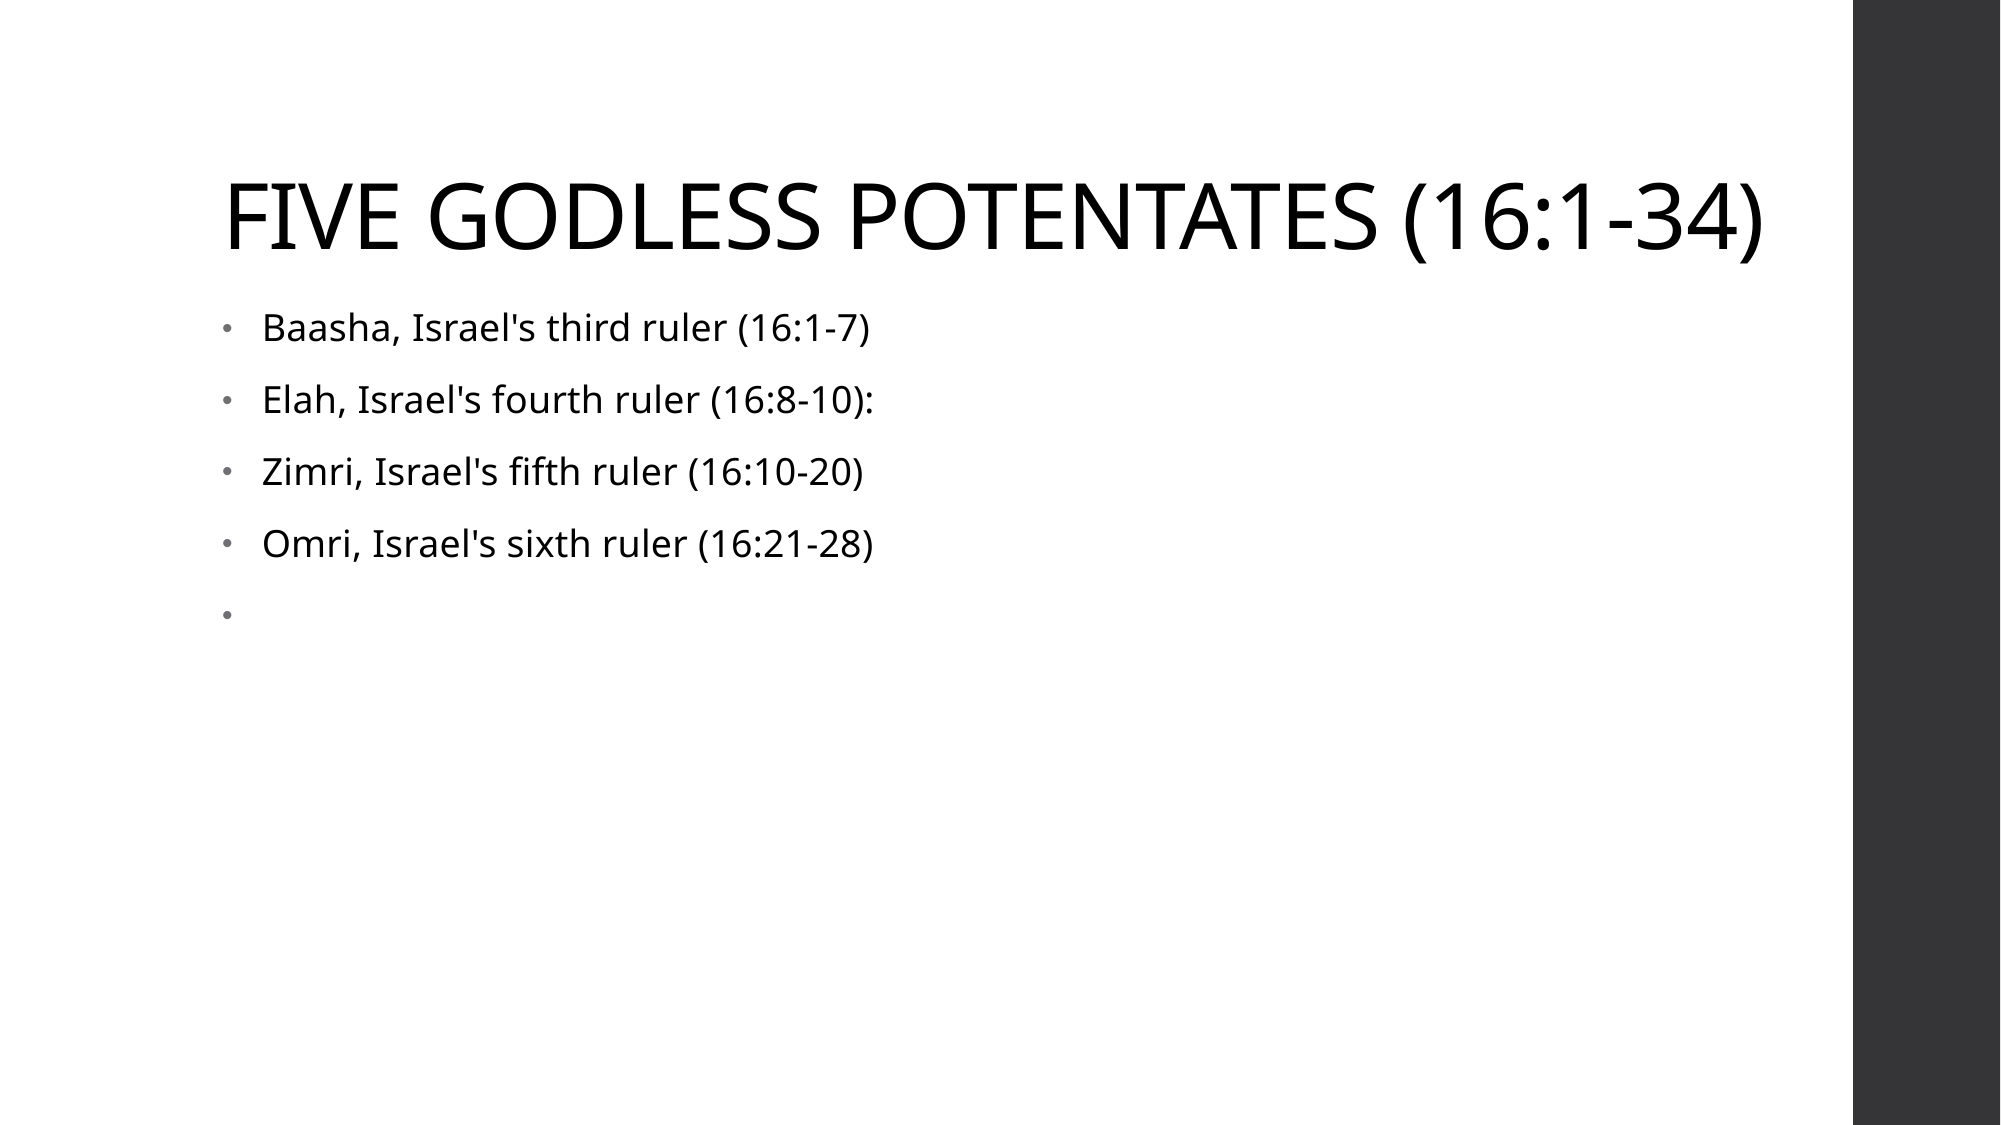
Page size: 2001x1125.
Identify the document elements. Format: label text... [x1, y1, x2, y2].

list Baasha, Israel's third ruler (16:1-7) Elah, Israel's fourth ruler (16:8-10): Zimri, Israel's fifth ruler (16:10-20) Omri, Israel's sixth ruler (16:21-28) [206, 299, 1617, 1014]
title FIVE GODLESS POTENTATES (16:1-34) [206, 60, 1797, 278]
